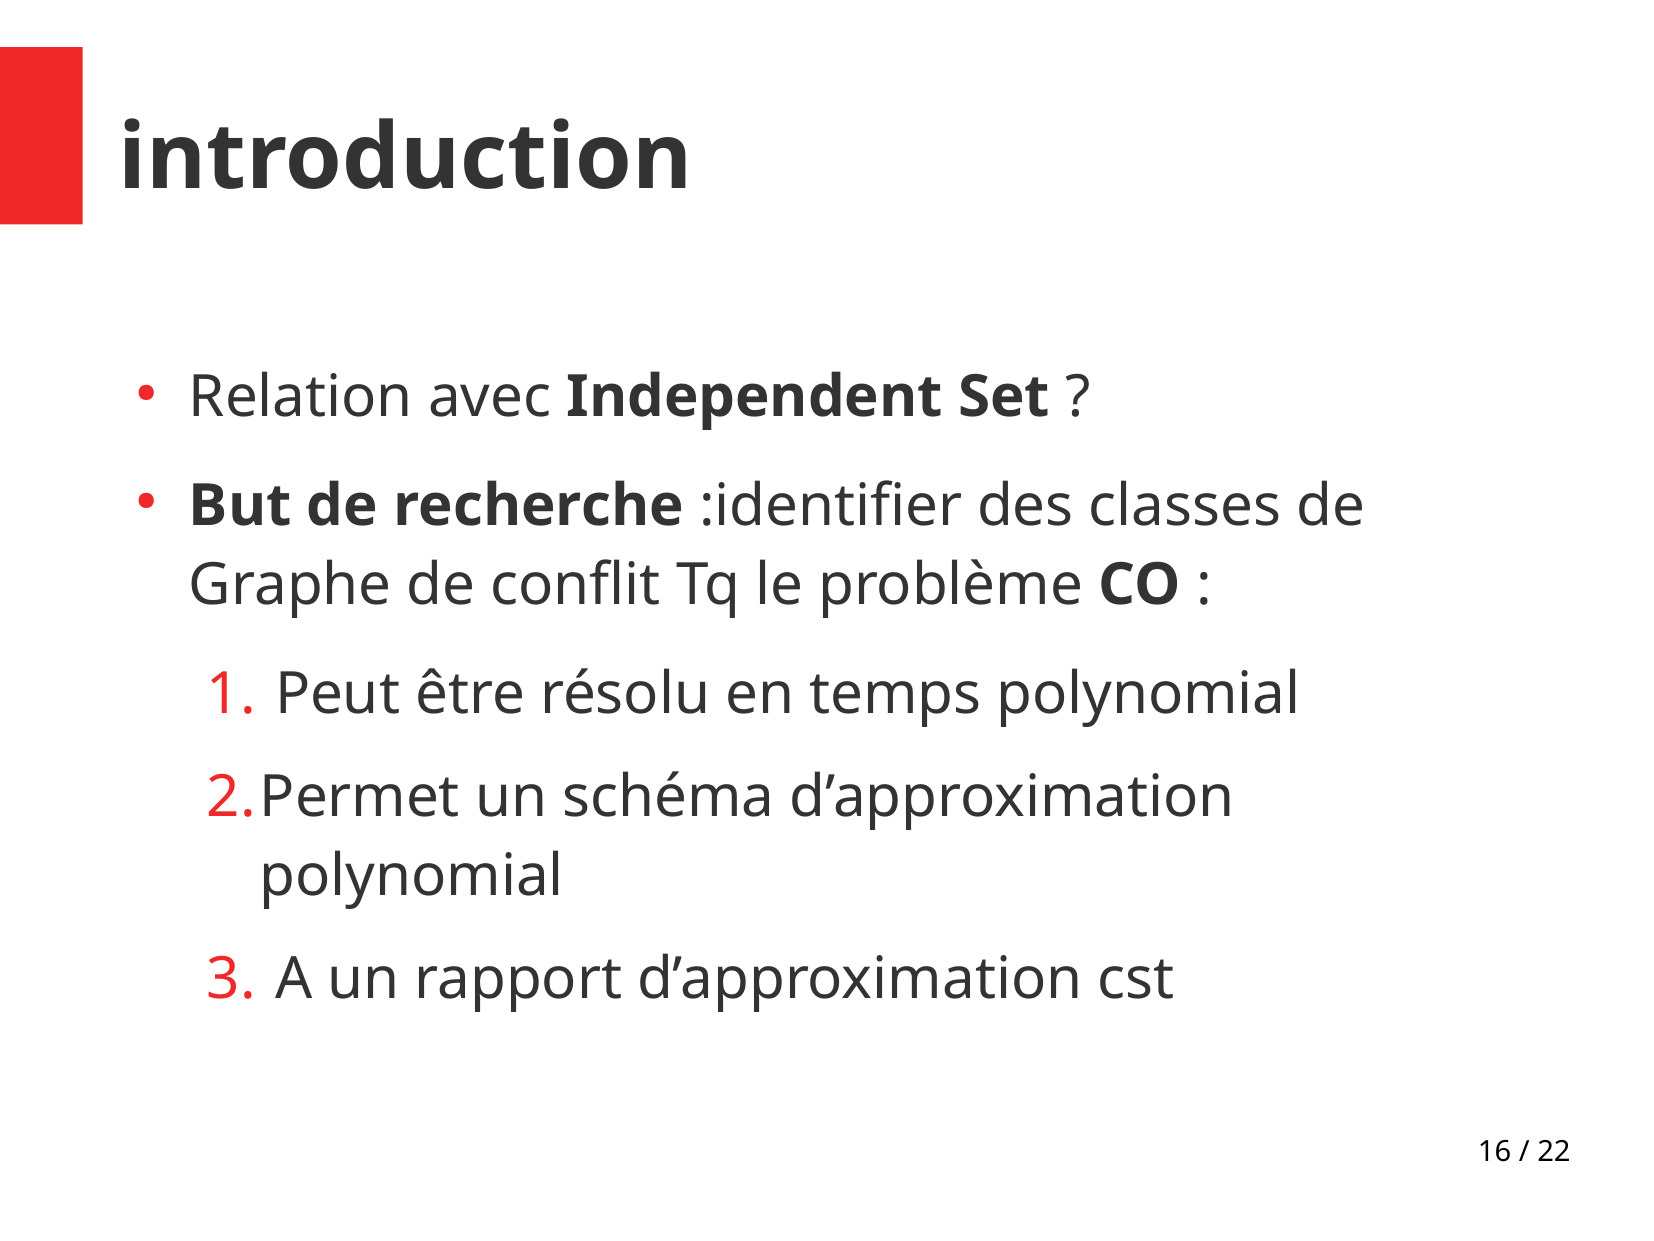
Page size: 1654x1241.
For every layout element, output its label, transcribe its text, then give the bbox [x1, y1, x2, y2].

title introduction [118, 49, 1571, 257]
list Relation avec Independent Set ? But de recherche :identifier des classes de Graphe de conflit Tq le problème CO : Peut être résolu en temps polynomial Permet un schéma d’approximation polynomial A un rapport d’approximation cst [118, 354, 1536, 1074]
